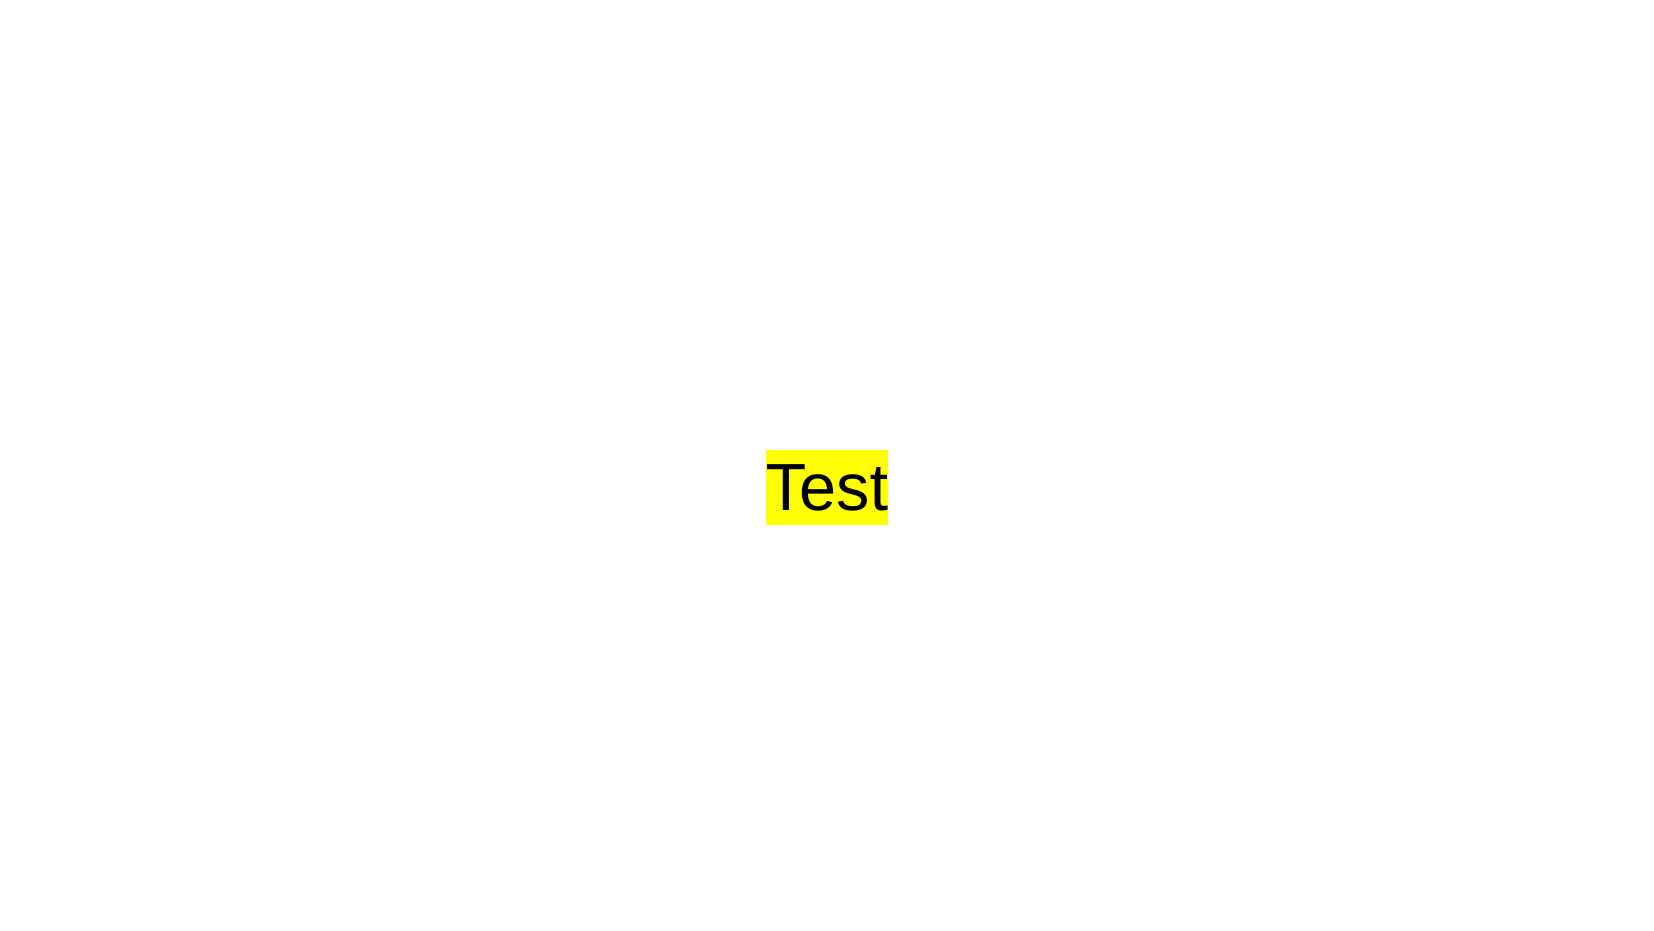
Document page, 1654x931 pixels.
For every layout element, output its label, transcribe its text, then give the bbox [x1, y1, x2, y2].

subtitle Test [82, 217, 1571, 758]
